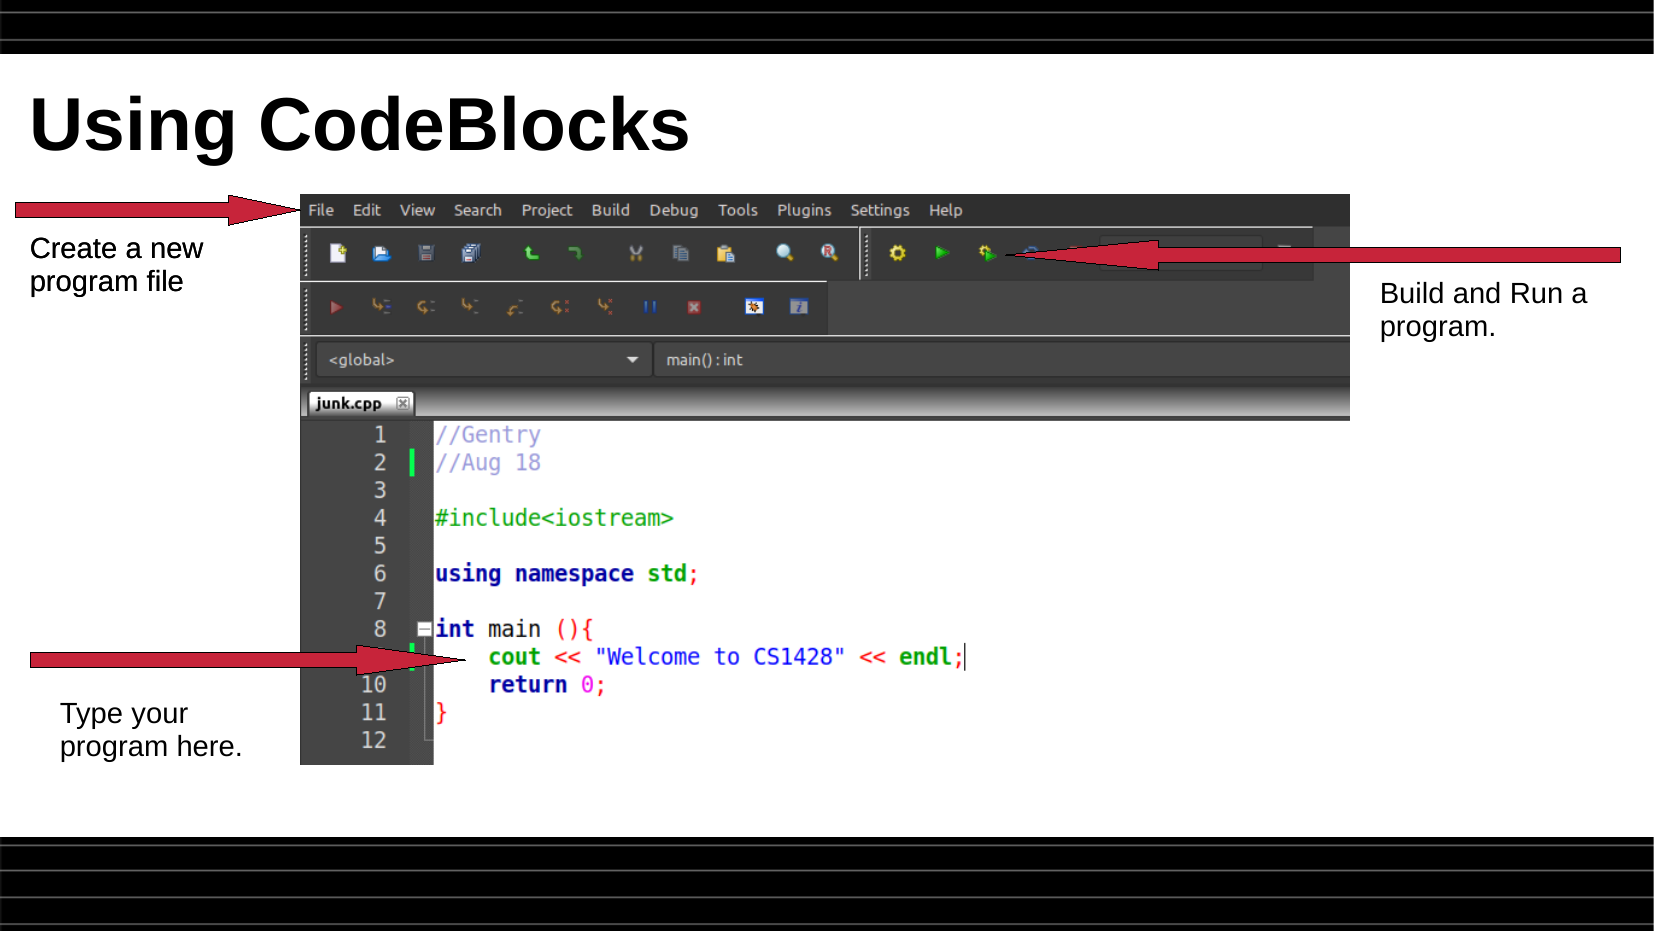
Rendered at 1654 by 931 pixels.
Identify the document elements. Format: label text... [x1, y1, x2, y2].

text_box [15, 195, 301, 225]
picture [0, 0, 1654, 54]
text_box [1005, 240, 1621, 271]
text_box Type your program here. [45, 690, 286, 796]
picture [300, 194, 1350, 766]
text_box Create a new program file [15, 225, 256, 331]
picture [0, 837, 1654, 931]
text_box Using CodeBlocks [15, 75, 1591, 174]
text_box [30, 645, 466, 676]
text_box Build and Run a program. [1365, 270, 1606, 376]
